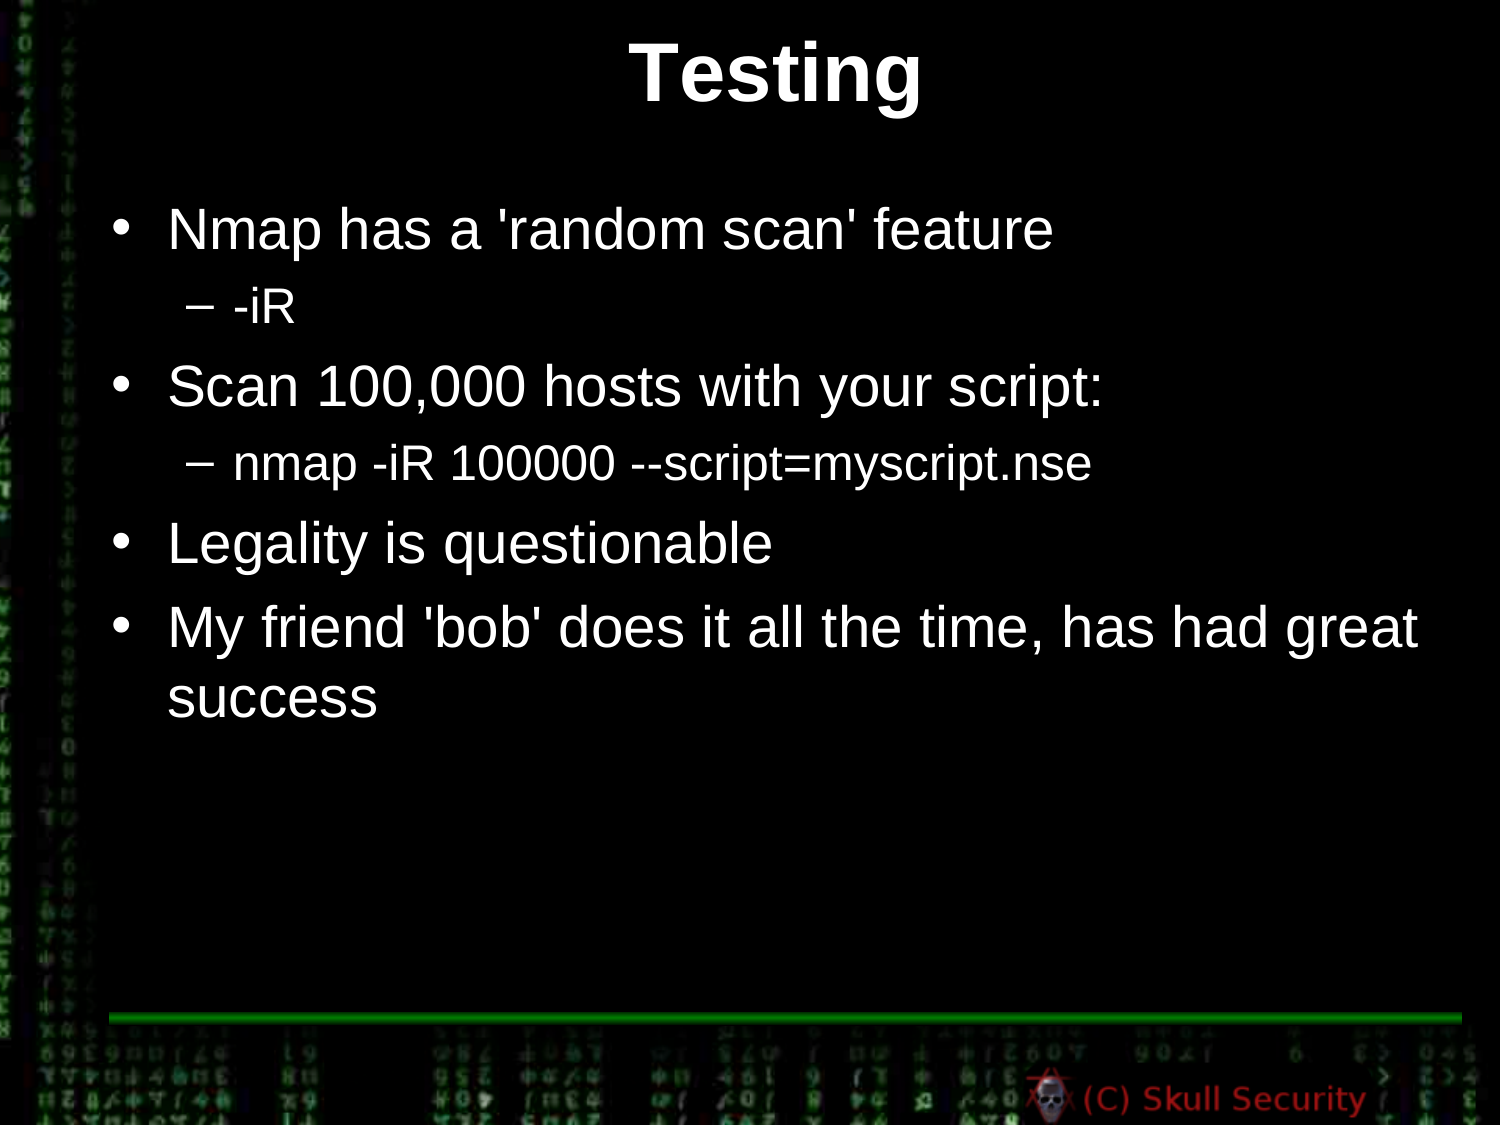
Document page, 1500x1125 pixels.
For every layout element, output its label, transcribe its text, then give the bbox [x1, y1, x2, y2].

title Testing [103, 5, 1450, 131]
picture [0, 0, 1500, 1125]
list Nmap has a 'random scan' feature -iR Scan 100,000 hosts with your script: nmap -iR 100000 --script=myscript.nse Legality is questionable My friend 'bob' does it all the time, has had great success [108, 183, 1459, 997]
